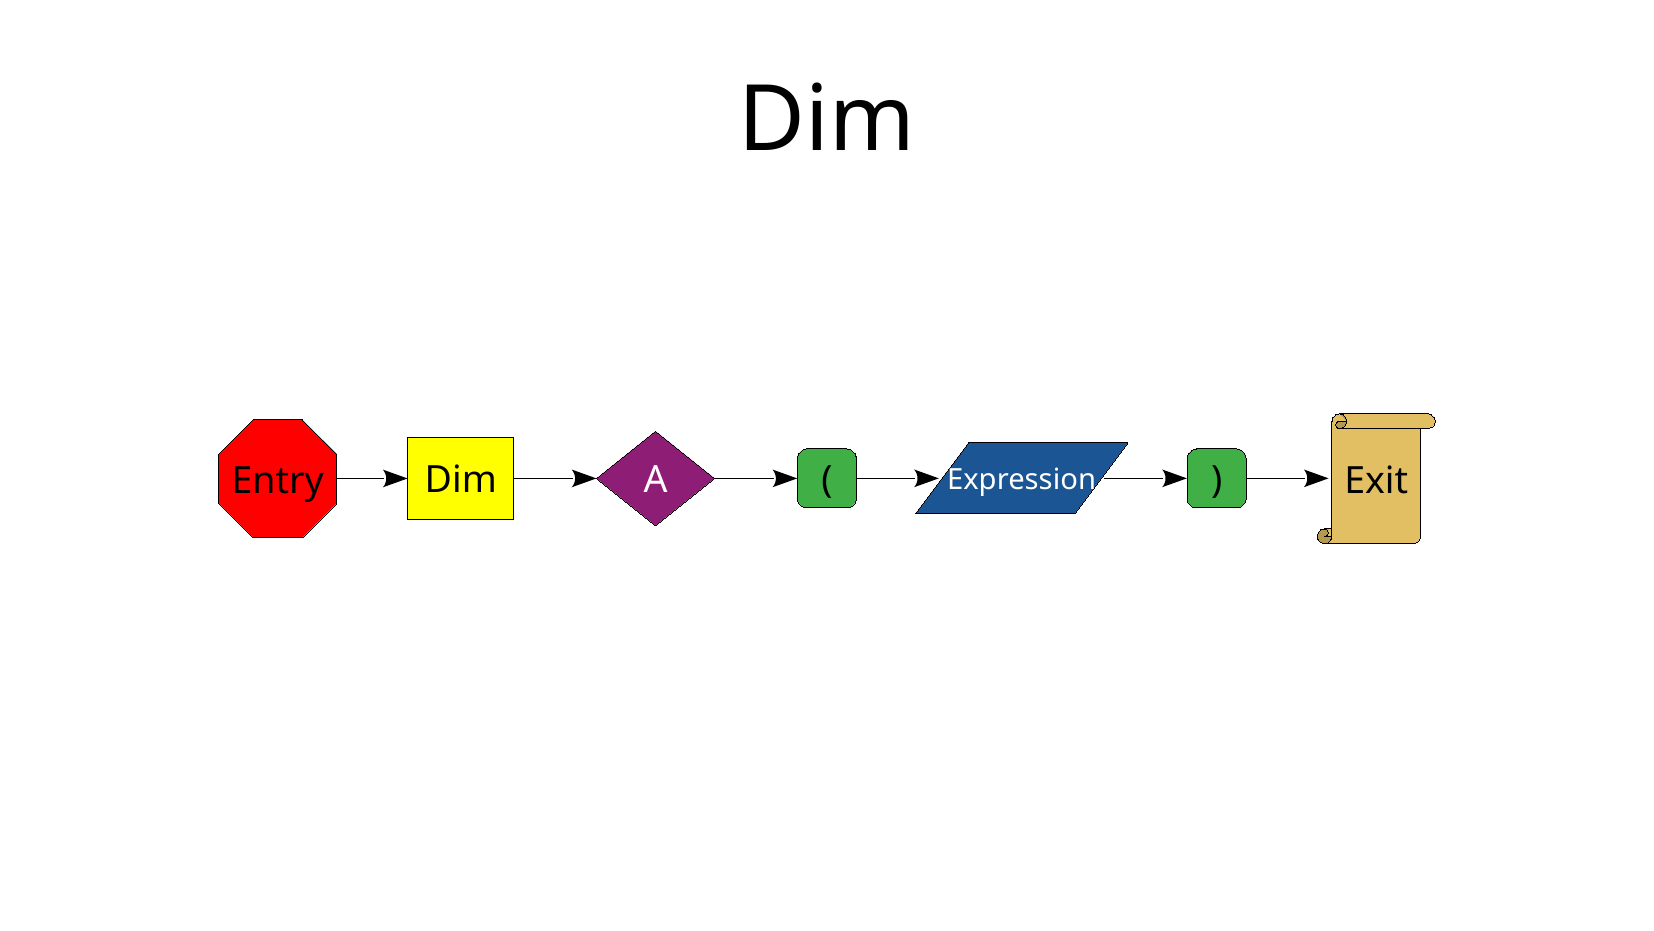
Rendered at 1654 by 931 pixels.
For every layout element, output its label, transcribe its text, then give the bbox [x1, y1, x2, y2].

text_box Exit [1325, 413, 1421, 544]
title Dim [82, 37, 1571, 193]
text_box Dim [407, 437, 514, 520]
text_box A [596, 431, 715, 526]
text_box Exit [1341, 413, 1436, 429]
text_box ( [797, 448, 857, 508]
text_box Entry [218, 419, 337, 538]
text_box Expression [915, 442, 1128, 514]
text_box ) [1187, 448, 1247, 508]
